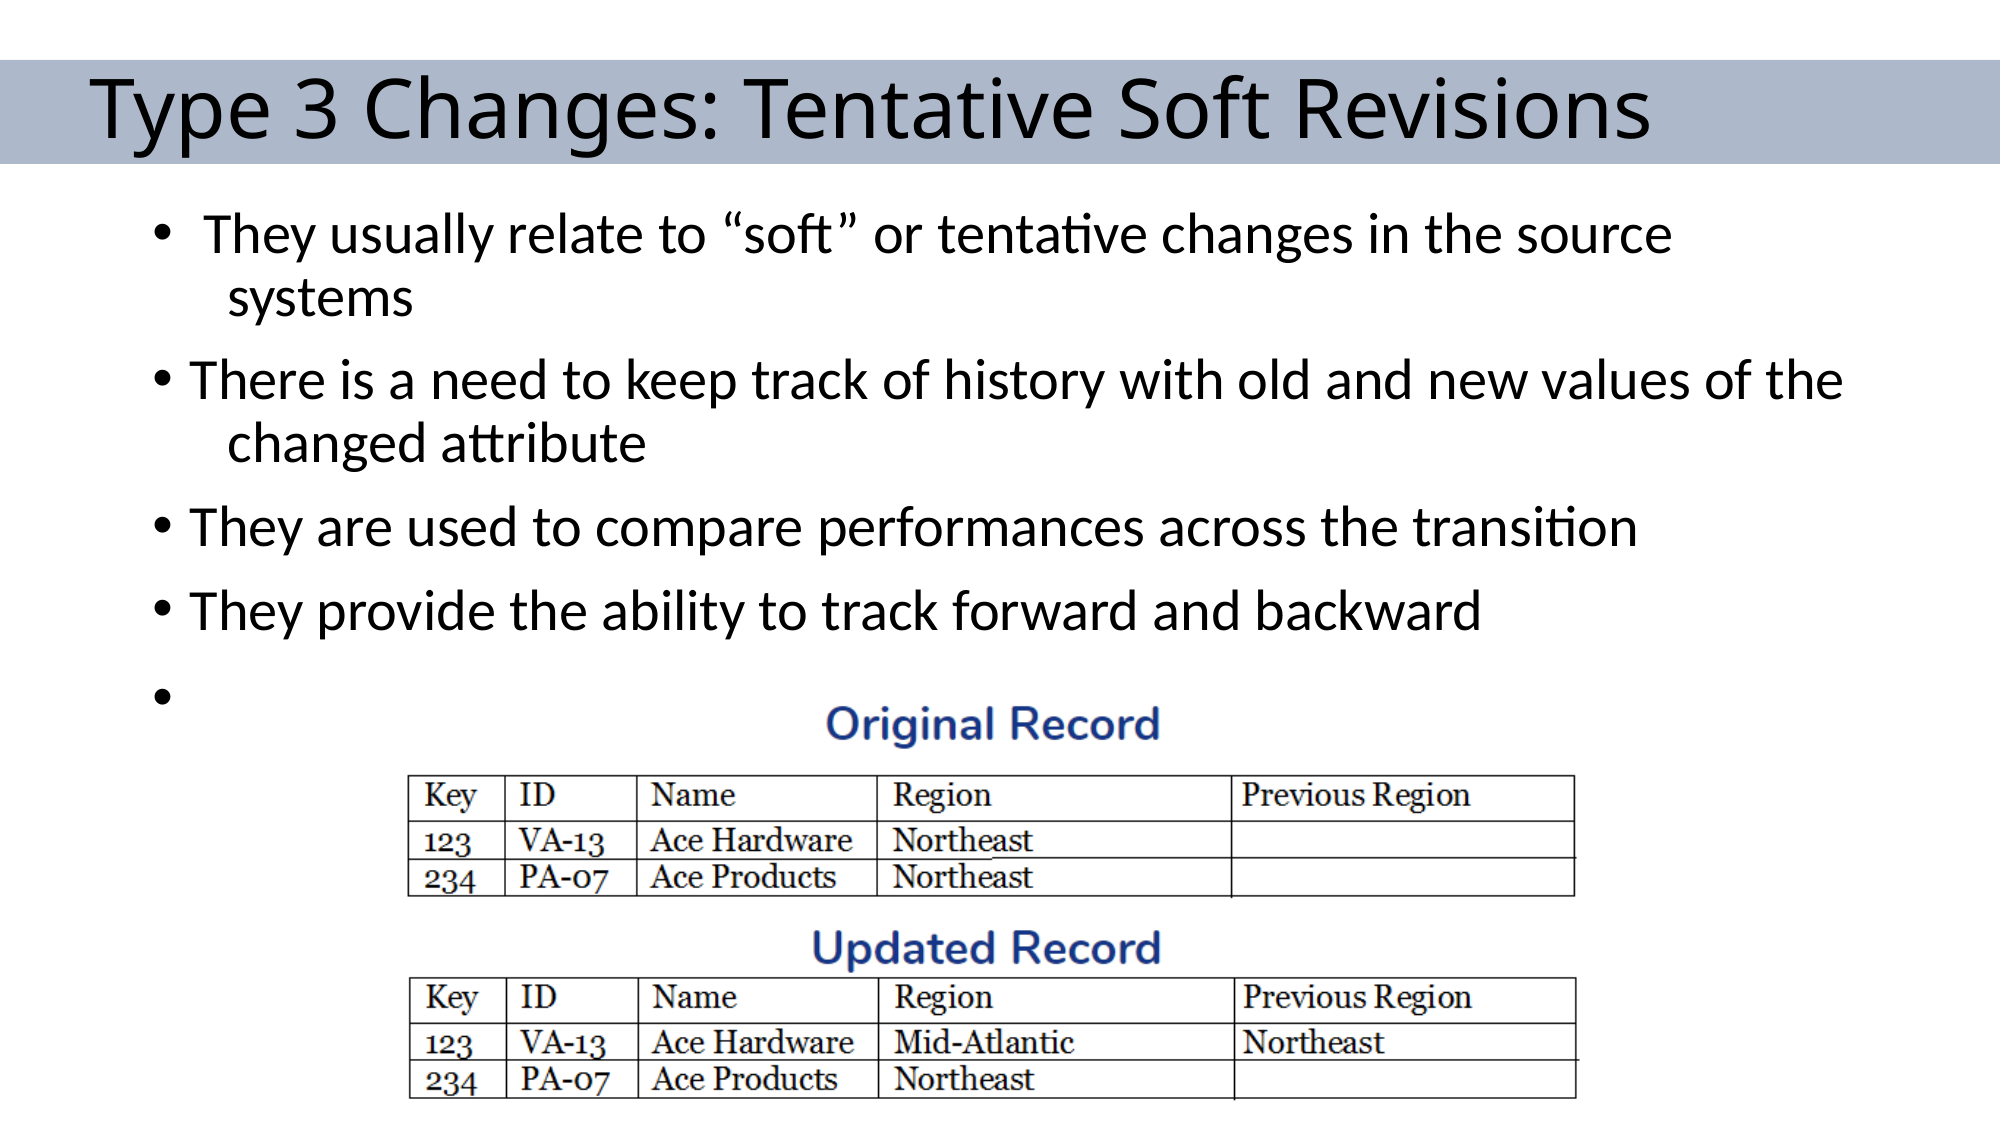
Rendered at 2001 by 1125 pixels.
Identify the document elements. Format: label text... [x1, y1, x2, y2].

list They usually relate to “soft” or tentative changes in the source systems There is a need to keep track of history with old and new values of the changed attribute They are used to compare performances across the transition They provide the ability to track forward and backward [137, 195, 1863, 665]
picture [386, 696, 1614, 1117]
title Type 3 Changes: Tentative Soft Revisions [0, 59, 2000, 164]
